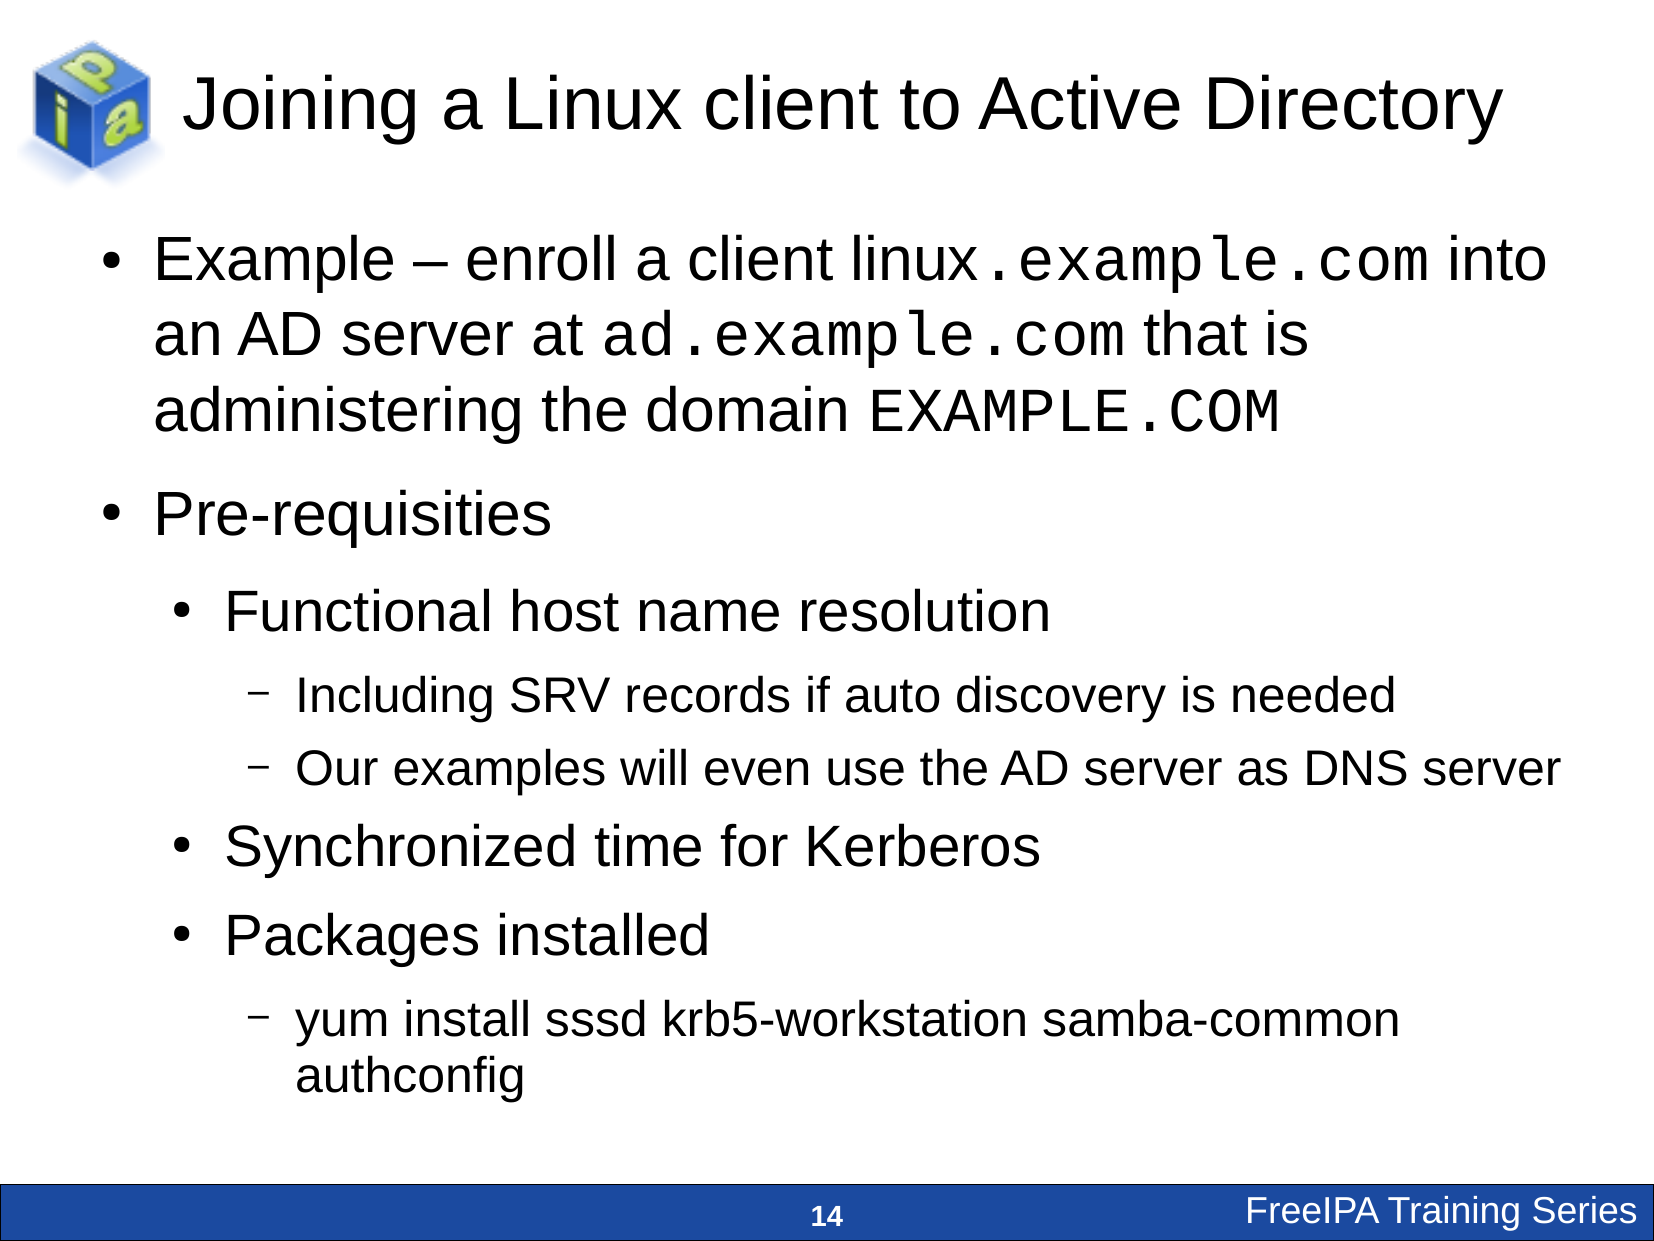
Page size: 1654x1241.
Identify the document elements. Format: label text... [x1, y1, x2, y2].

list Example – enroll a client linux.example.com into an AD server at ad.example.com that is administering the domain EXAMPLE.COM Pre-requisities Functional host name resolution Including SRV records if auto discovery is needed Our examples will even use the AD server as DNS server Synchronized time for Kerberos Packages installed yum install sssd krb5-workstation samba-common authconfig [82, 224, 1571, 1103]
title Joining a Linux client to Active Directory [182, 1, 1579, 207]
picture [17, 34, 165, 193]
